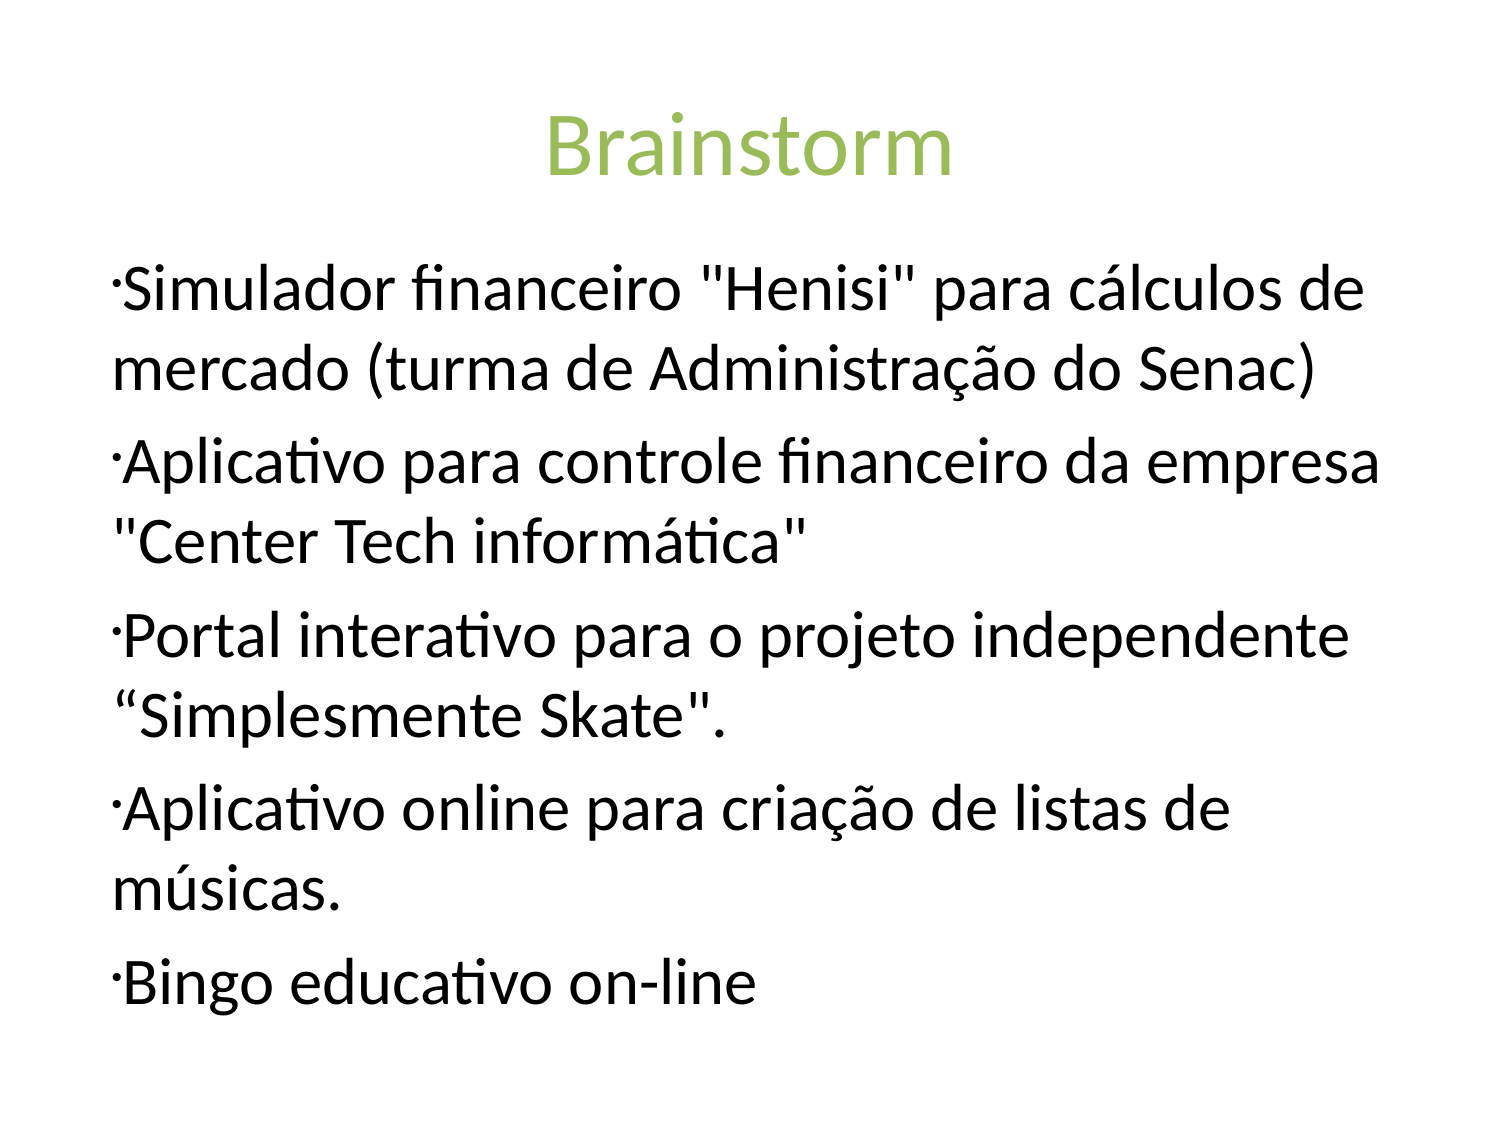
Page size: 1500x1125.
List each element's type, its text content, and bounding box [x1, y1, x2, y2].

title Brainstorm [75, 45, 1425, 233]
list Simulador financeiro "Henisi" para cálculos de mercado (turma de Administração do Senac) Aplicativo para controle financeiro da empresa "Center Tech informática" Portal interativo para o projeto independente “Simplesmente Skate". Aplicativo online para criação de listas de músicas. Bingo educativo on-line [96, 236, 1447, 1125]
